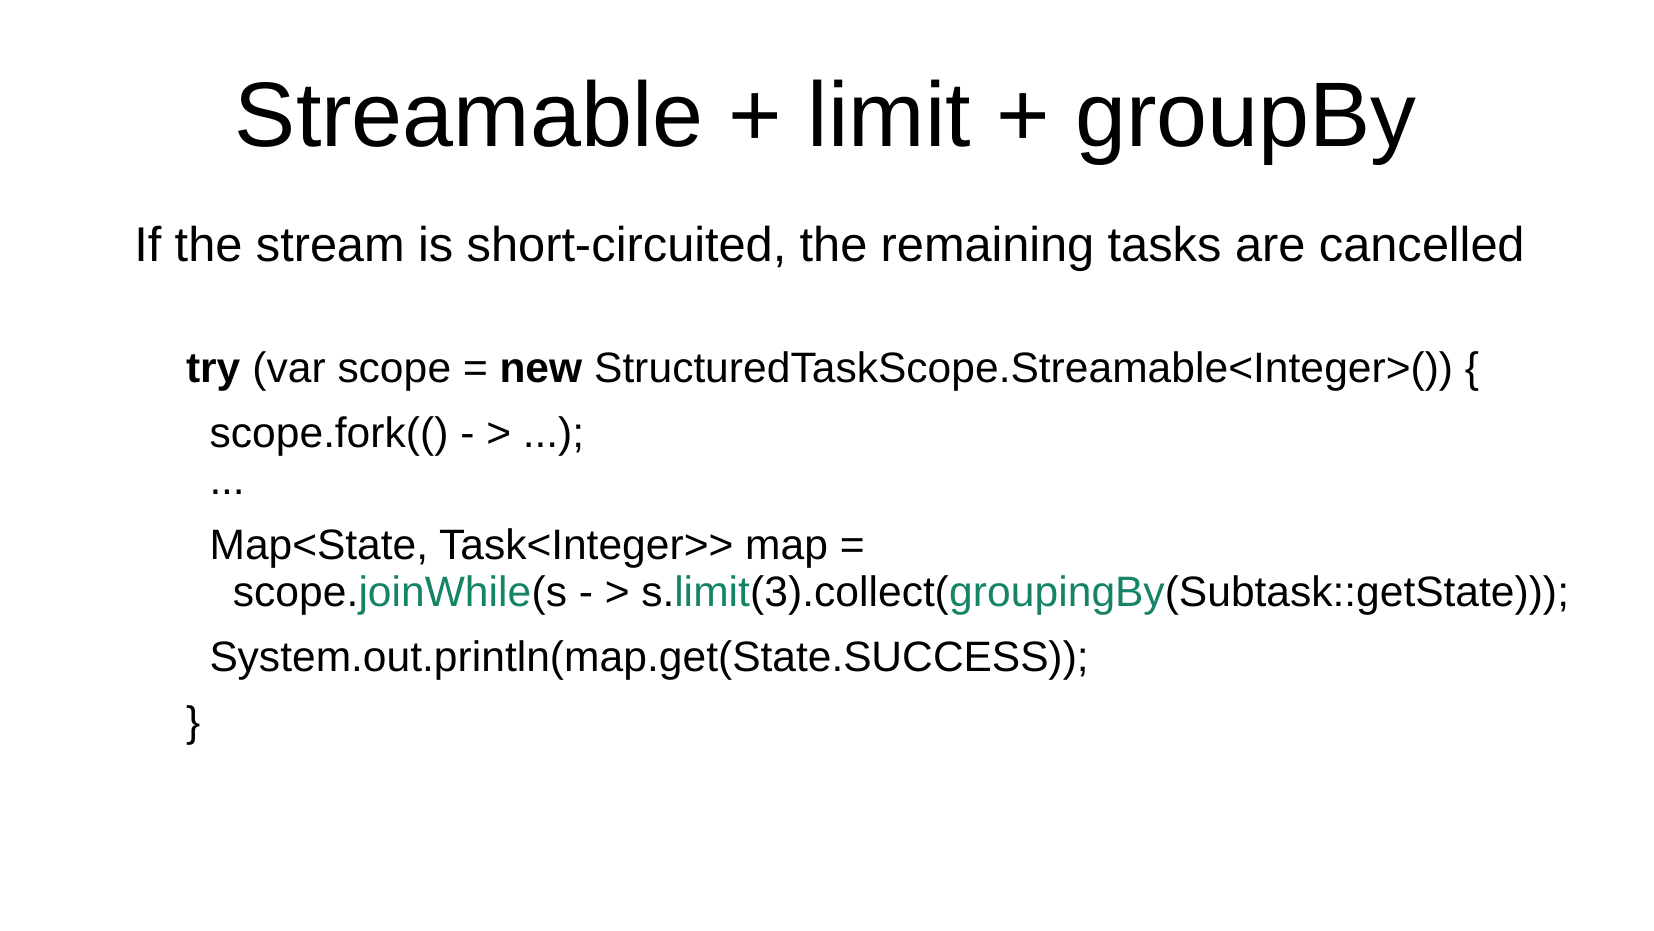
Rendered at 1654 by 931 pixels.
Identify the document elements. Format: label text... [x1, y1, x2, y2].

list If the stream is short-circuited, the remaining tasks are cancelled try (var scope = new StructuredTaskScope.Streamable<Integer>()) { scope.fork(() - > ...); ... Map<State, Task<Integer>> map = scope.joinWhile(s - > s.limit(3).collect(groupingBy(Subtask::getState))); System.out.println(map.get(State.SUCCESS)); } [82, 217, 1571, 758]
title Streamable + limit + groupBy [82, 37, 1571, 193]
